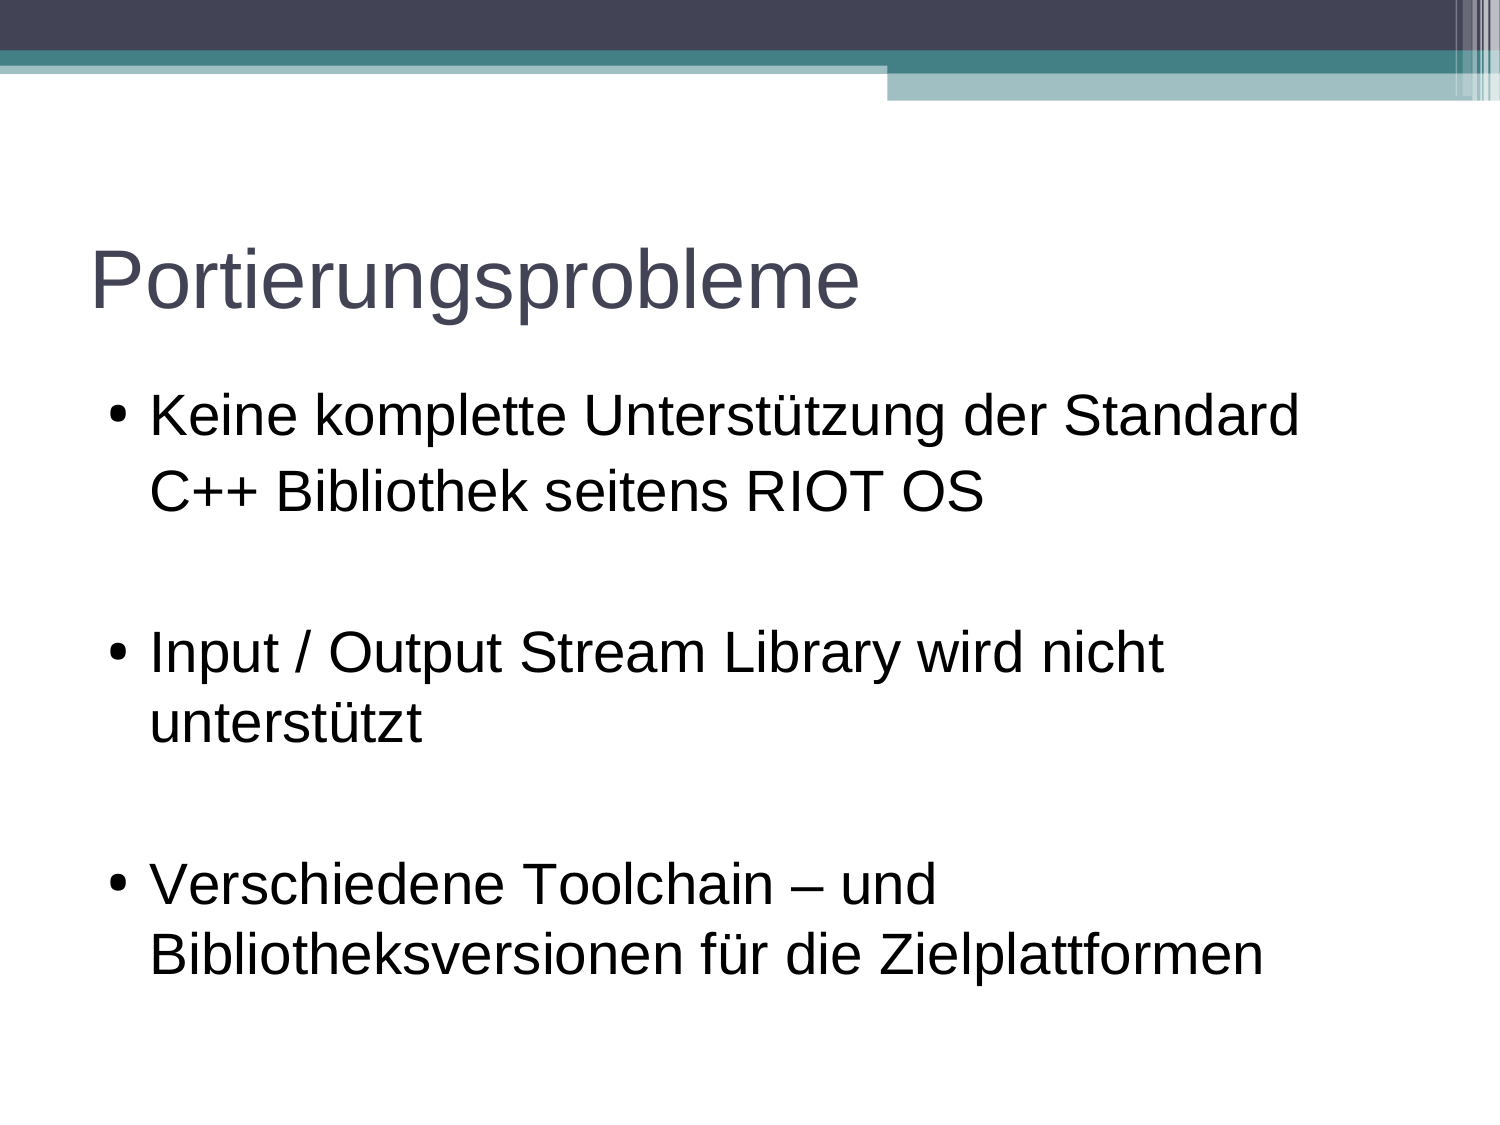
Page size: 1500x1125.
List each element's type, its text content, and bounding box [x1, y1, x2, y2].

title Portierungsprobleme [75, 167, 1426, 369]
list Keine komplette Unterstützung der Standard C++ Bibliothek seitens RIOT OS Input / Output Stream Library wird nicht unterstützt Verschiedene Toolchain – und Bibliotheksversionen für die Zielplattformen [75, 369, 1426, 1022]
